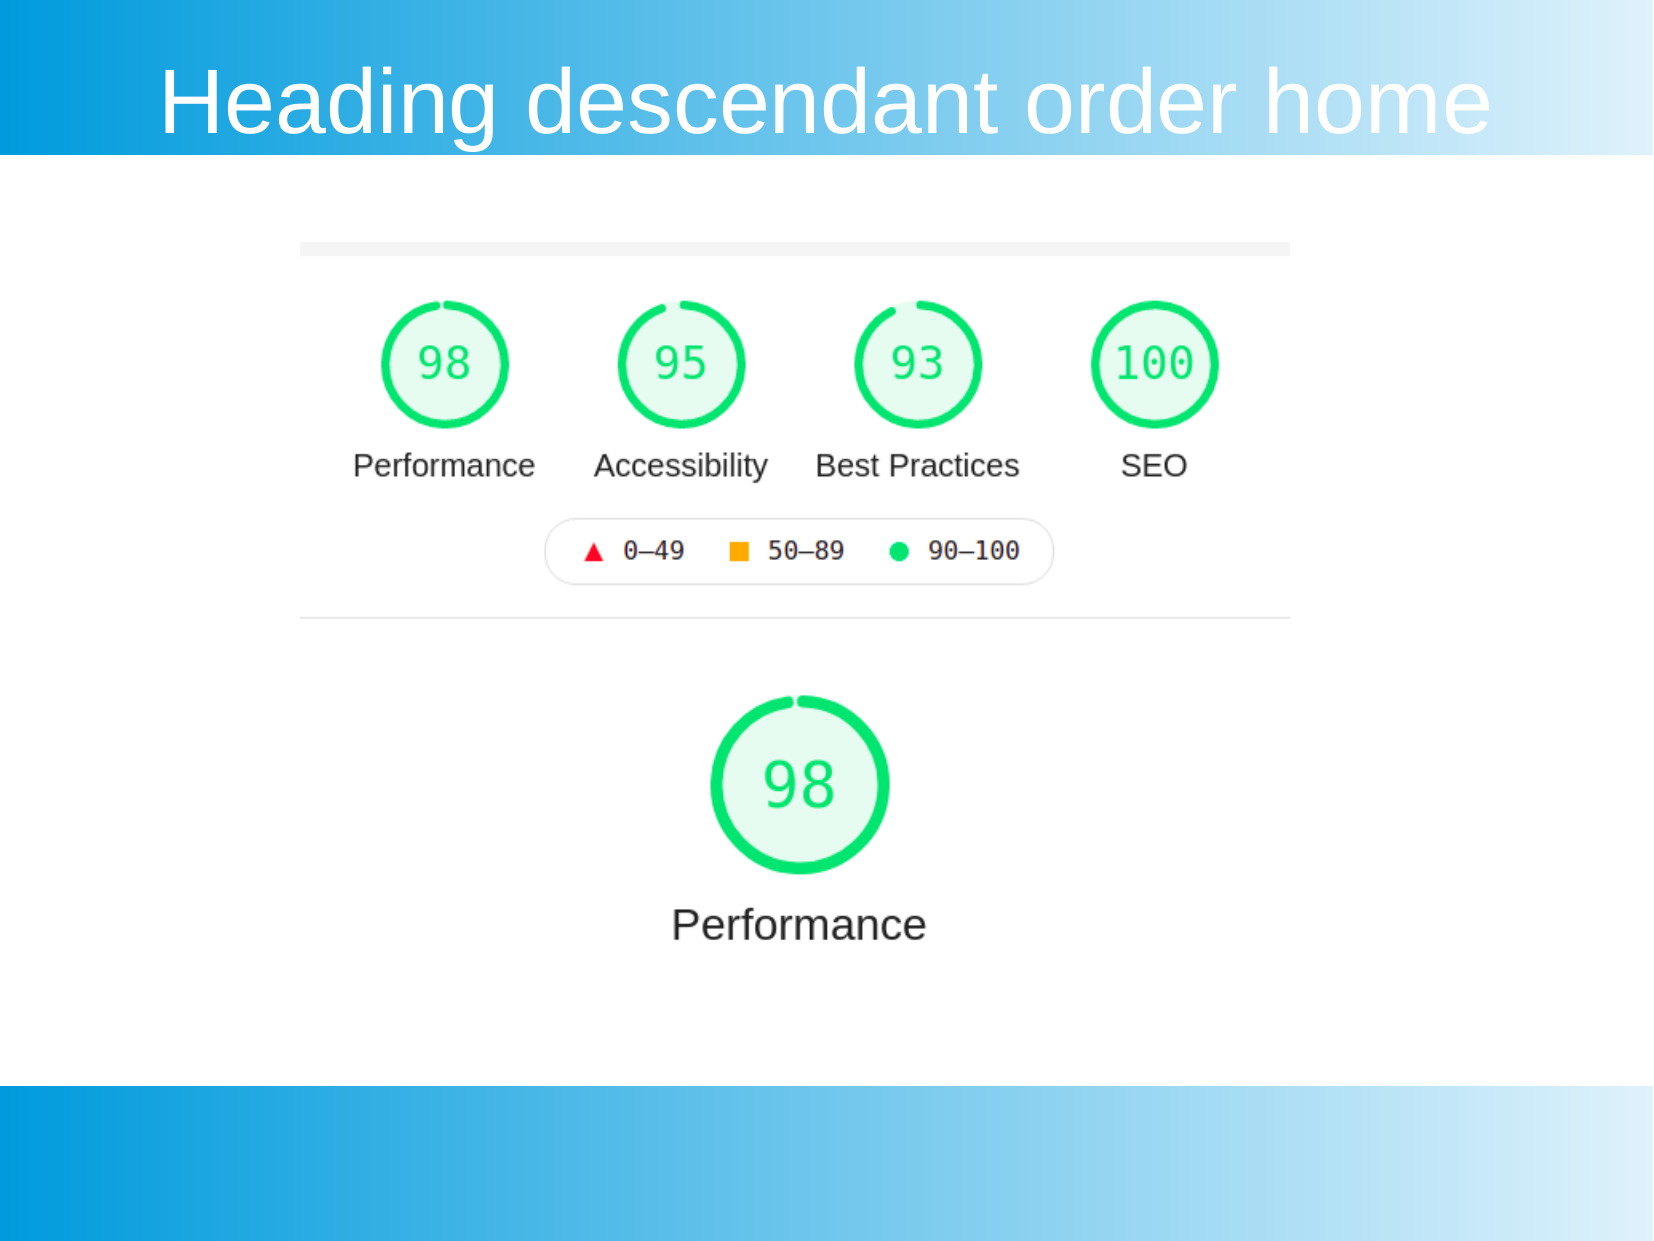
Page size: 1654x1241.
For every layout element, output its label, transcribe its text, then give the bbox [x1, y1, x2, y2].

picture [300, 242, 1291, 976]
title Heading descendant order home [82, 49, 1571, 155]
